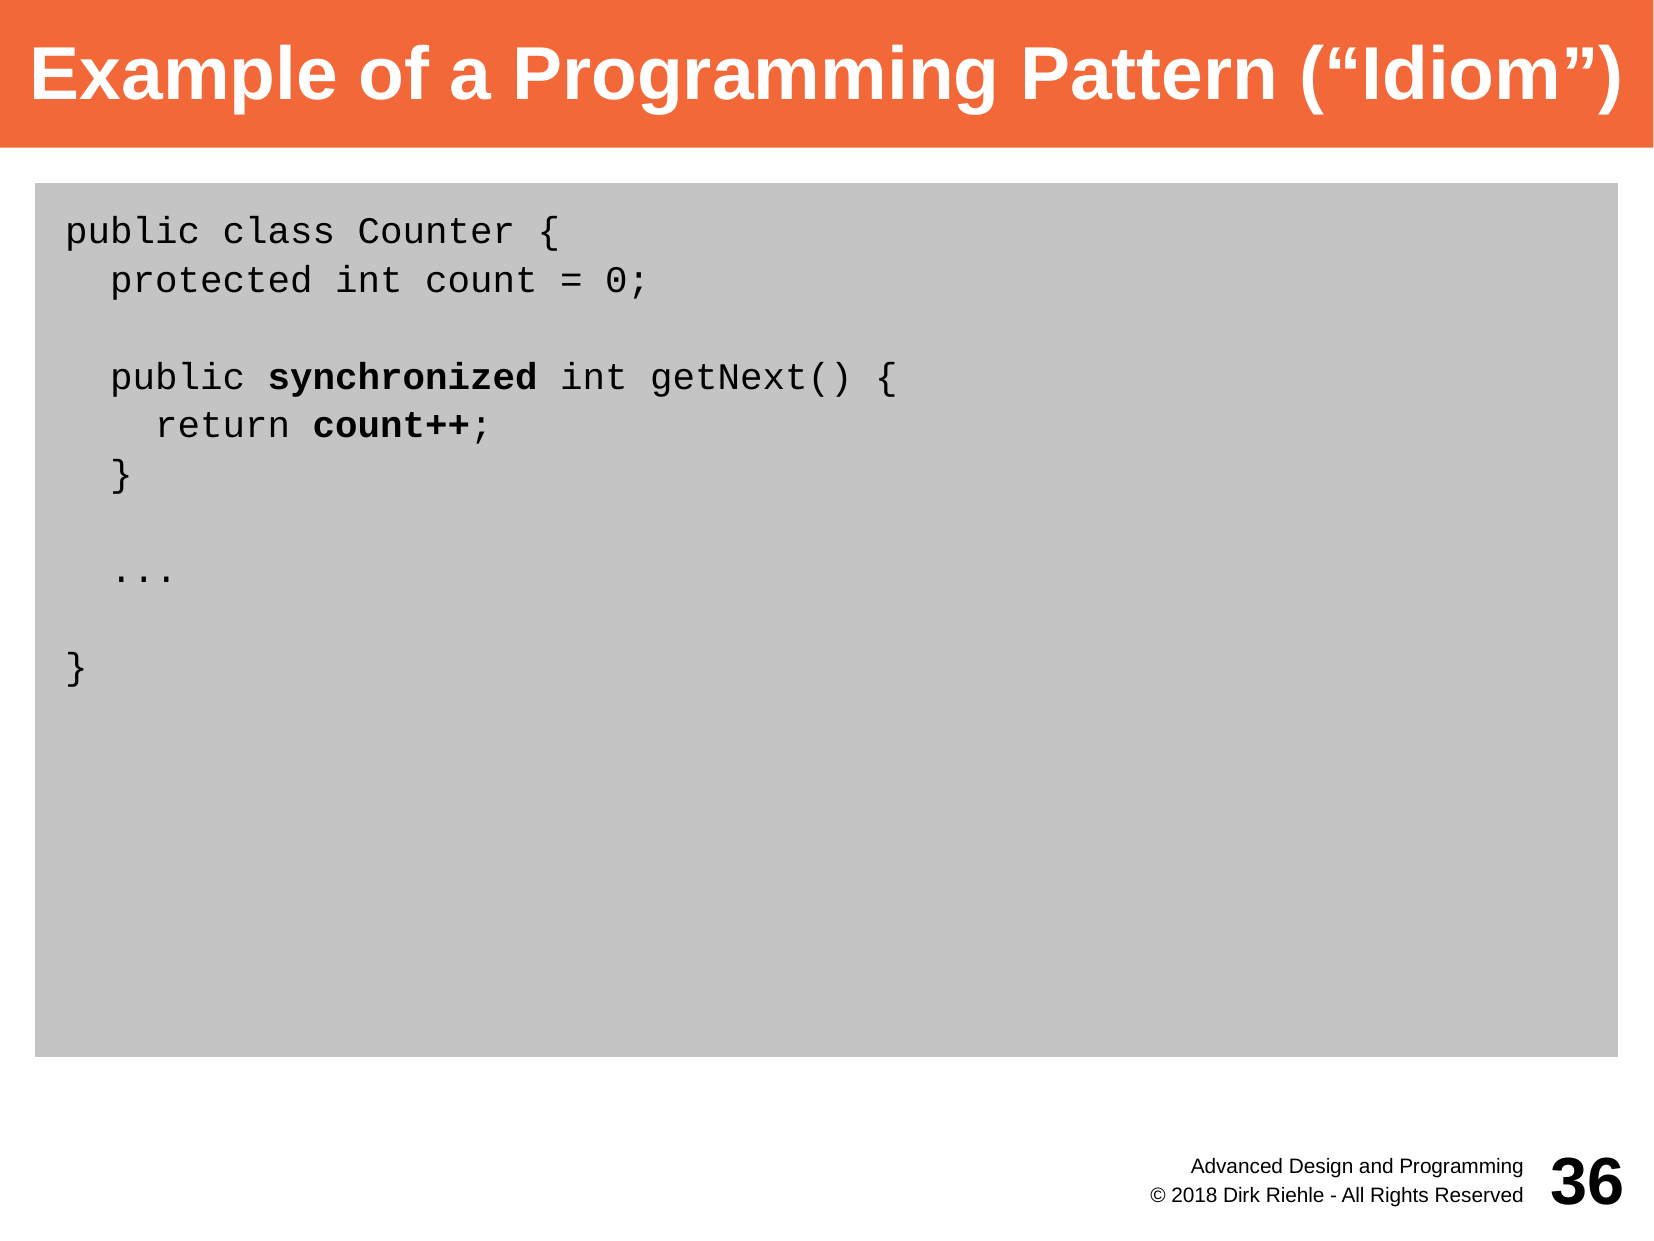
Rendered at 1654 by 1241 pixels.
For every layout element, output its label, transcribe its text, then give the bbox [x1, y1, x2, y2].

list public class Counter { protected int count = 0; public synchronized int getNext() { return count++; } ... } [29, 177, 1625, 1063]
title Example of a Programming Pattern (“Idiom”) [0, 0, 1654, 148]
